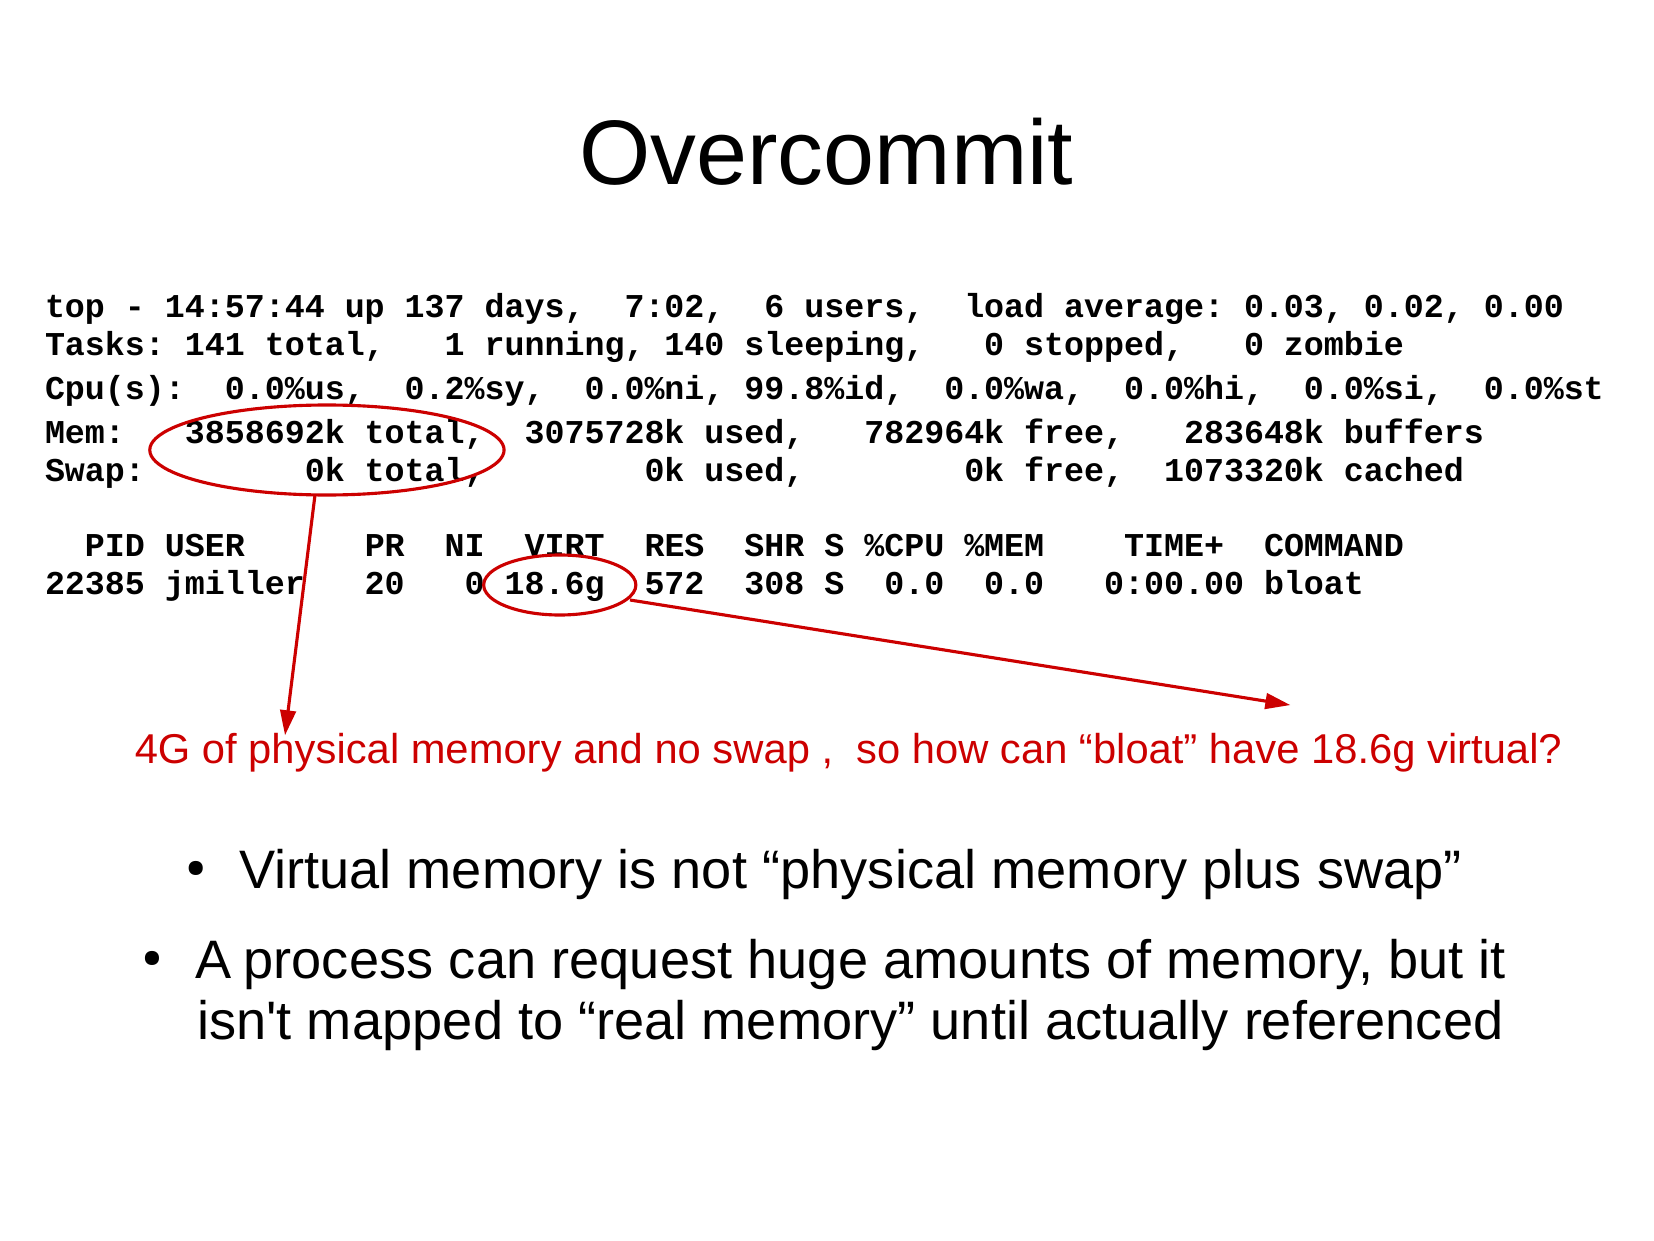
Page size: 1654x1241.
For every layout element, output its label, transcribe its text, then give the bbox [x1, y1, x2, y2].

title Overcommit [82, 49, 1571, 257]
list top - 14:57:44 up 137 days, 7:02, 6 users, load average: 0.03, 0.02, 0.00 Tasks: 141 total, 1 running, 140 sleeping, 0 stopped, 0 zombie Cpu(s): 0.0%us, 0.2%sy, 0.0%ni, 99.8%id, 0.0%wa, 0.0%hi, 0.0%si, 0.0%st Mem: 3858692k total, 3075728k used, 782964k free, 283648k buffers Swap: 0k total, 0k used, 0k free, 1073320k cached PID USER PR NI VIRT RES SHR S %CPU %MEM TIME+ COMMAND 22385 jmiller 20 0 18.6g 572 308 S 0.0 0.0 0:00.00 bloat [152, 407, 502, 493]
text_box 4G of physical memory and no swap , so how can “bloat” have 18.6g virtual? [120, 718, 1577, 781]
list Virtual memory is not “physical memory plus swap” A process can request huge amounts of memory, but it isn't mapped to “real memory” until actually referenced [71, 839, 1561, 1111]
list top - 14:57:44 up 137 days, 7:02, 6 users, load average: 0.03, 0.02, 0.00 Tasks: 141 total, 1 running, 140 sleeping, 0 stopped, 0 zombie Cpu(s): 0.0%us, 0.2%sy, 0.0%ni, 99.8%id, 0.0%wa, 0.0%hi, 0.0%si, 0.0%st Mem: 3858692k total, 3075728k used, 782964k free, 283648k buffers Swap: 0k total, 0k used, 0k free, 1073320k cached PID USER PR NI VIRT RES SHR S %CPU %MEM TIME+ COMMAND 22385 jmiller 20 0 18.6g 572 308 S 0.0 0.0 0:00.00 bloat [45, 290, 1606, 681]
